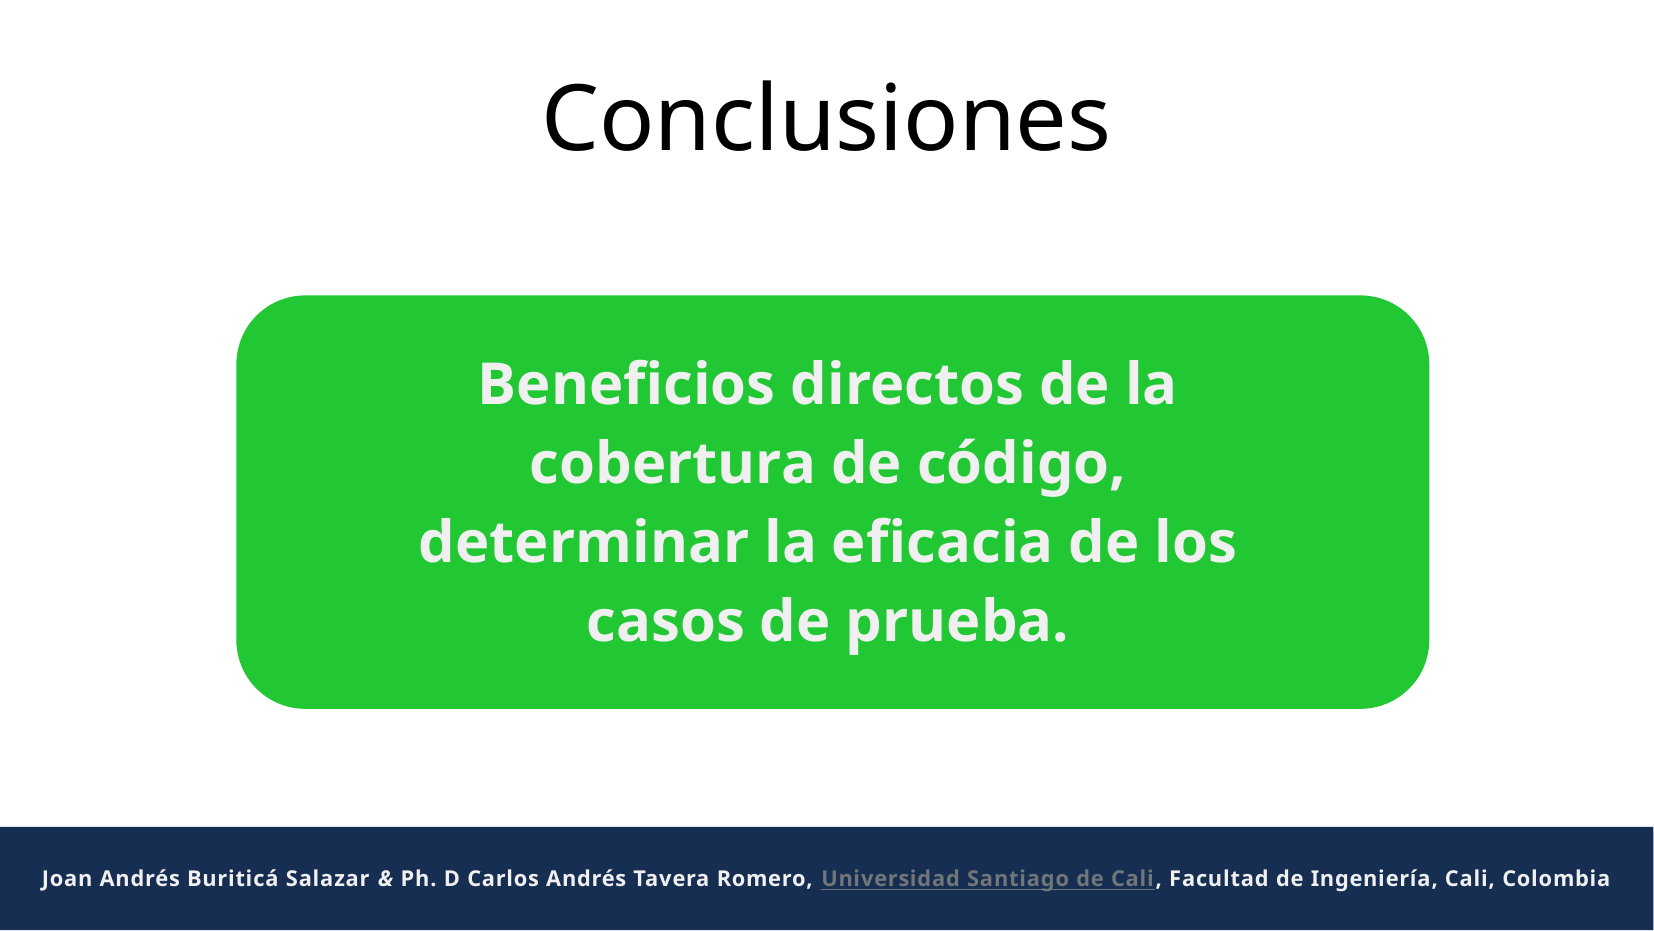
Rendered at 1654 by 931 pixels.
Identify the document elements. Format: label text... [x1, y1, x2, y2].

text_box [236, 295, 1430, 709]
list Beneficios directos de la cobertura de código, determinar la eficacia de los casos de prueba. [295, 342, 1300, 662]
title Conclusiones [82, 37, 1571, 193]
